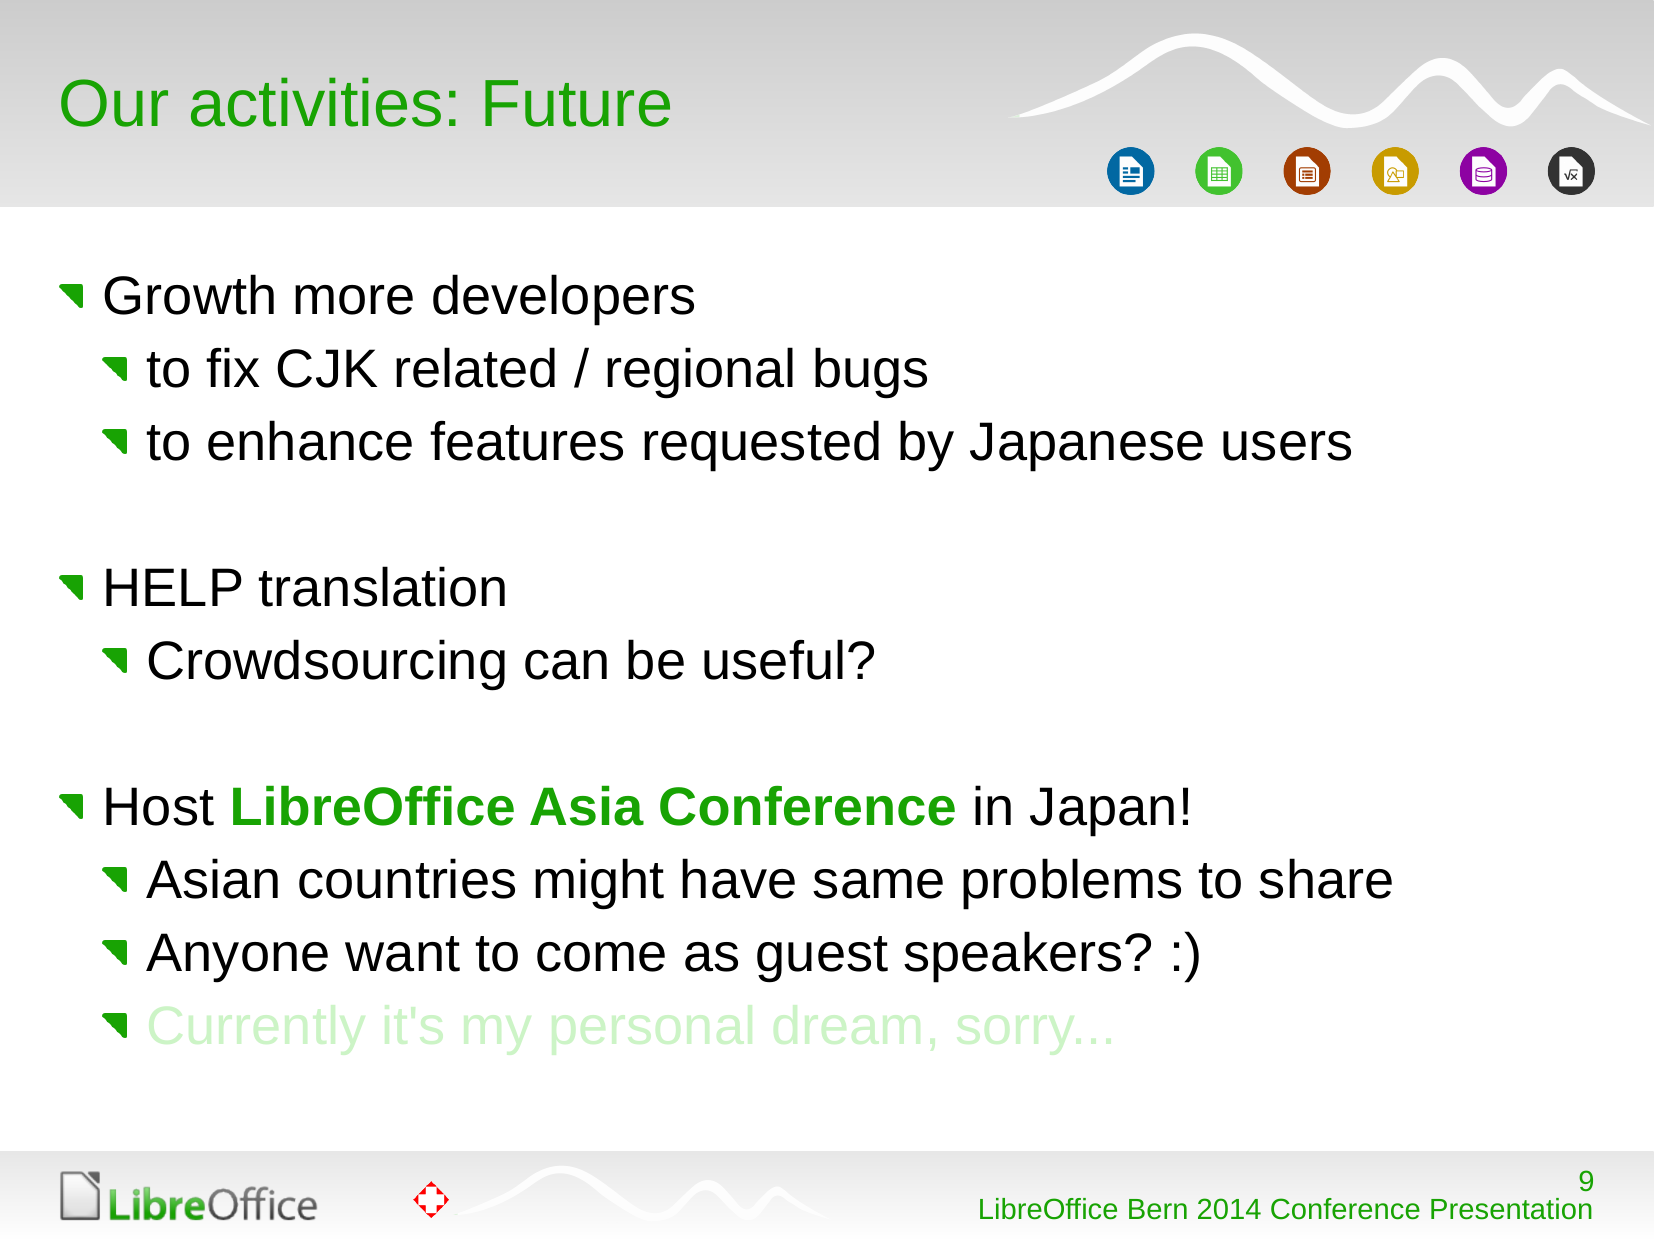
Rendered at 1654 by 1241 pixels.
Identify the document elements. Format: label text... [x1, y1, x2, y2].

picture [1107, 147, 1595, 195]
picture [413, 1163, 833, 1223]
picture [1034, 29, 1654, 131]
list Growth more developers to fix CJK related / regional bugs to enhance features requested by Japanese users HELP translation Crowdsourcing can be useful? Host LibreOffice Asia Conference in Japan! Asian countries might have same problems to share Anyone want to come as guest speakers? :) Currently it's my personal dream, sorry... [59, 265, 1595, 1064]
title Our activities: Future [59, 29, 1034, 178]
picture [41, 1152, 337, 1240]
